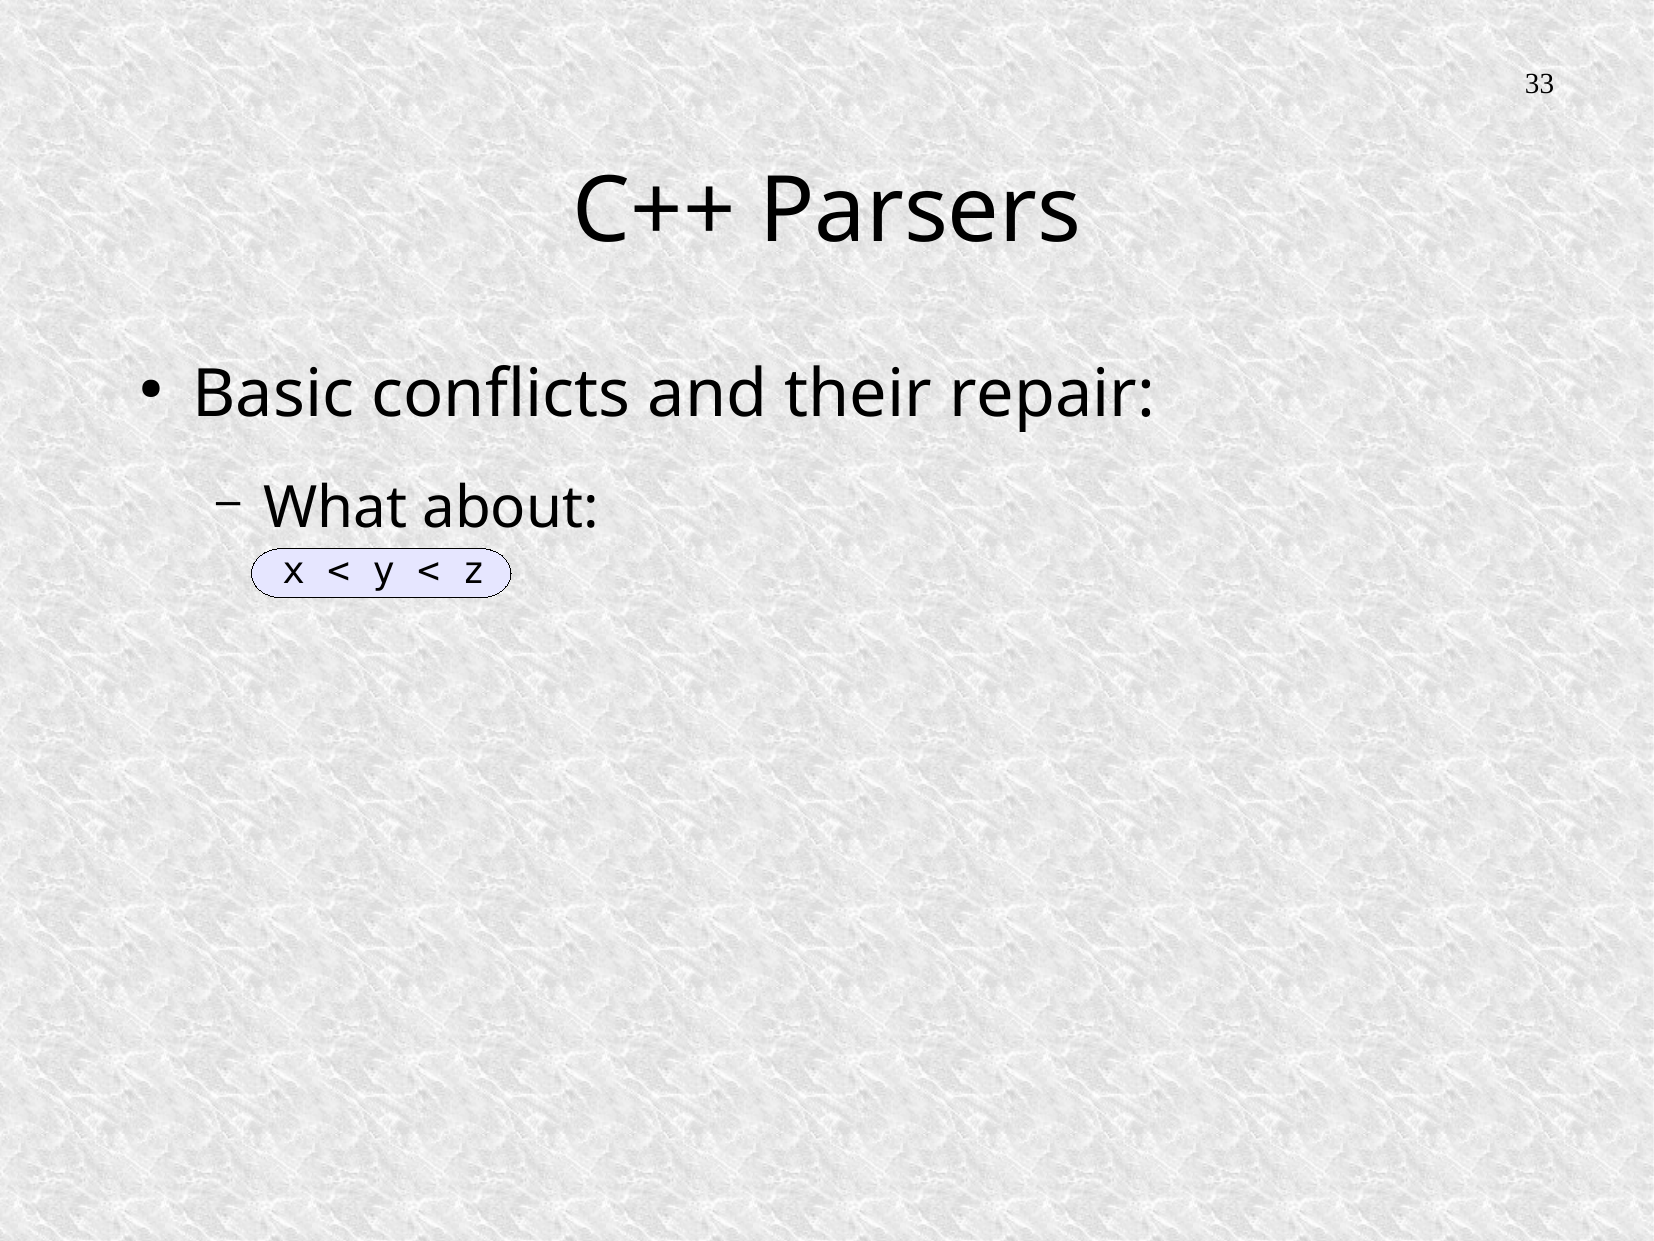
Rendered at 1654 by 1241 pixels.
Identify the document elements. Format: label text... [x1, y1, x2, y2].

title C++ Parsers [121, 102, 1534, 311]
list Basic conflicts and their repair: What about: [121, 344, 1534, 1236]
text_box x < y < z [282, 548, 510, 594]
picture [0, 0, 1654, 1241]
